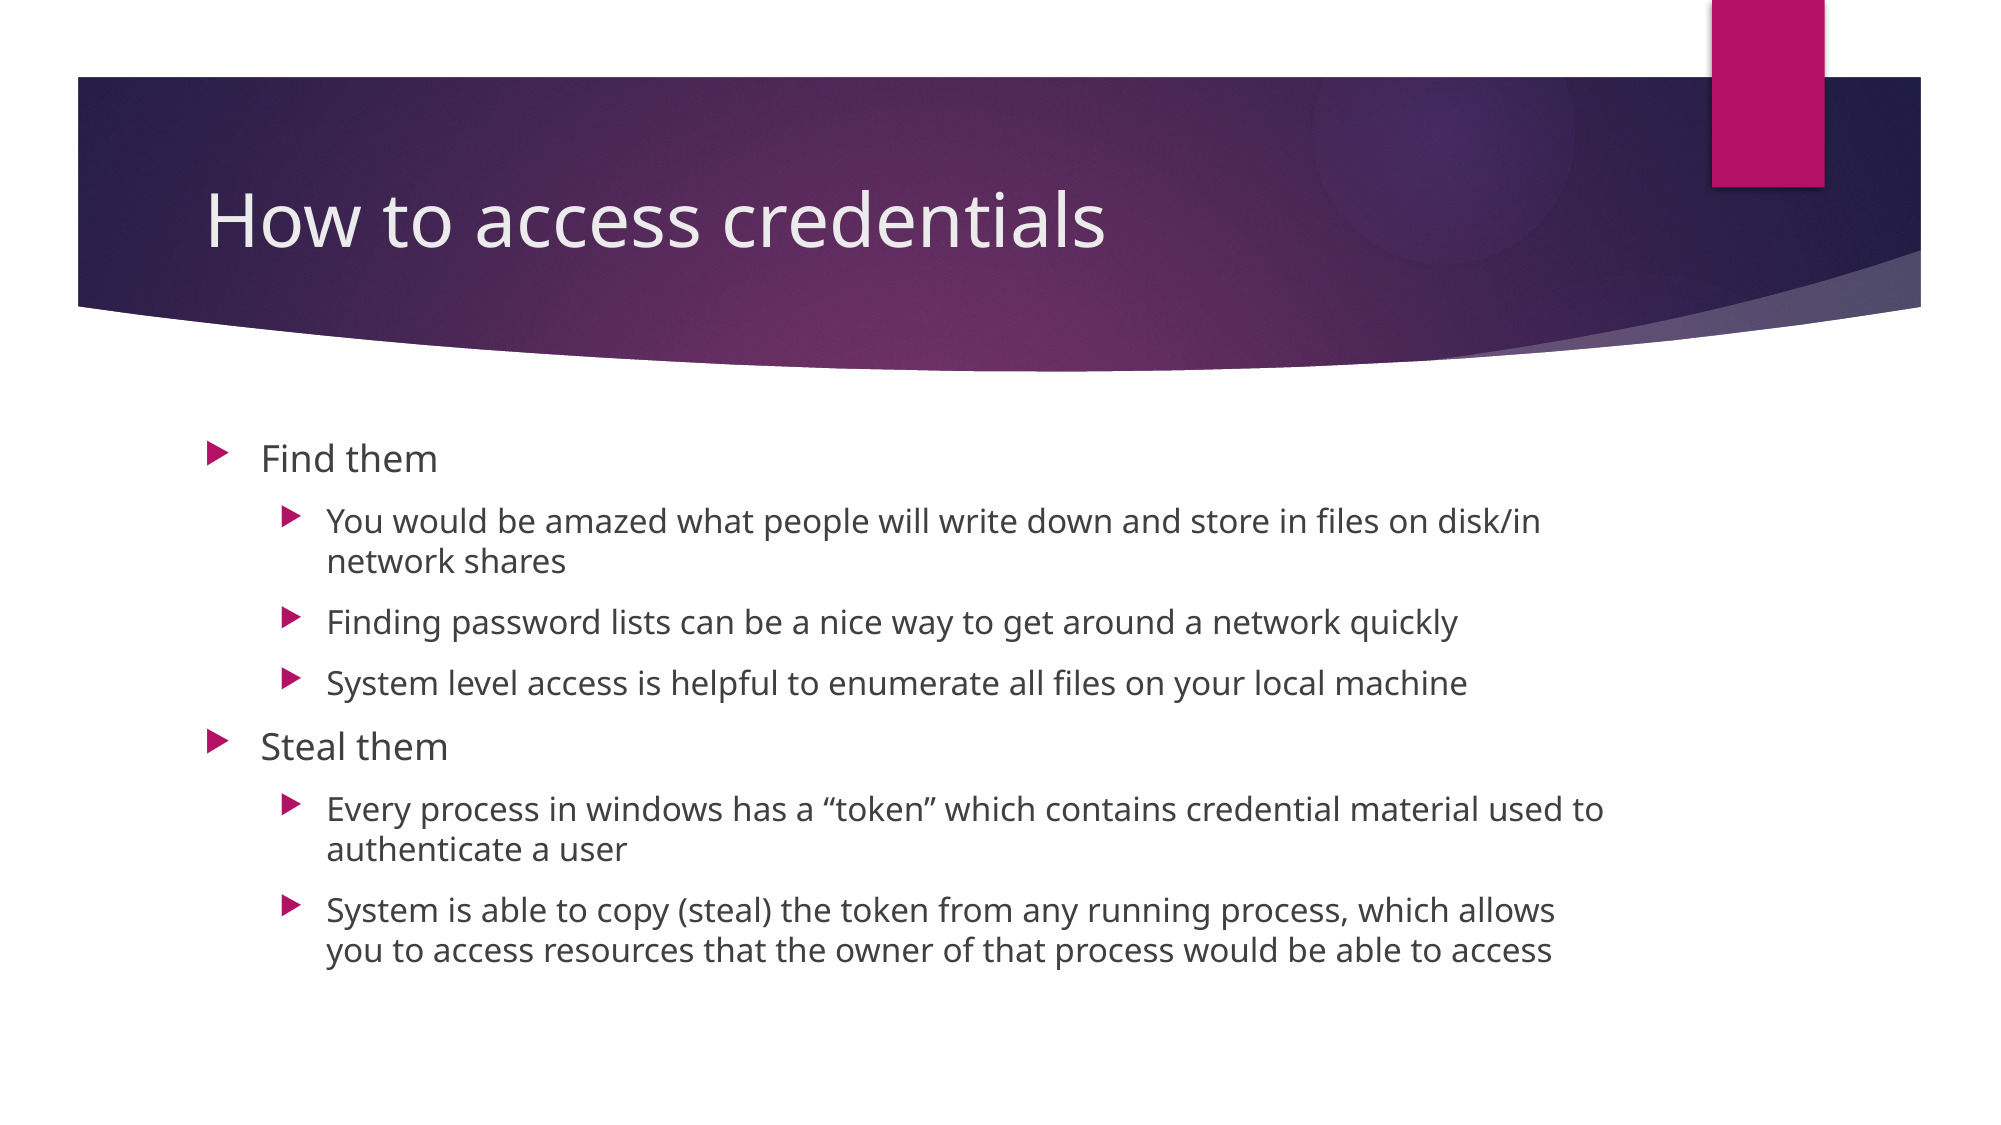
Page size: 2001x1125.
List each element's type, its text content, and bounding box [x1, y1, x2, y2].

picture [79, 78, 1920, 371]
list Find them You would be amazed what people will write down and store in files on disk/in network shares Finding password lists can be a nice way to get around a network quickly System level access is helpful to enumerate all files on your local machine Steal them Every process in windows has a “token” which contains credential material used to authenticate a user System is able to copy (steal) the token from any running process, which allows you to access resources that the owner of that process would be able to access [189, 427, 1638, 988]
title Now what? [1467, 300, 1788, 358]
title How to access credentials [189, 159, 1627, 276]
